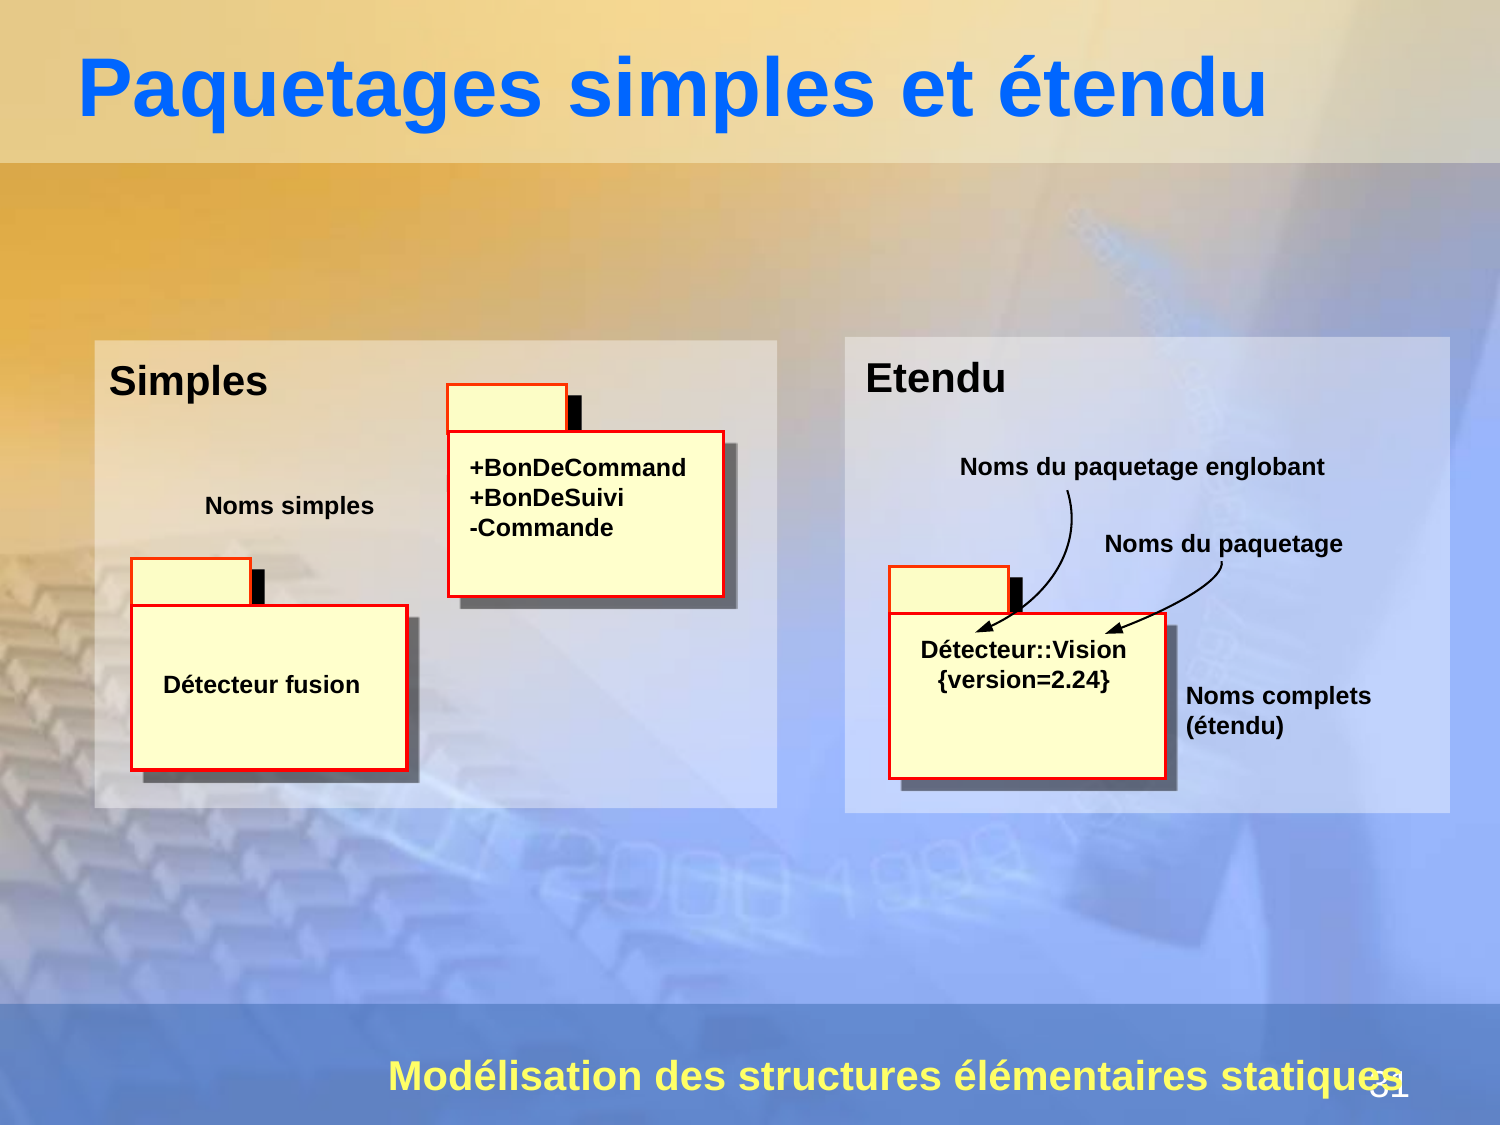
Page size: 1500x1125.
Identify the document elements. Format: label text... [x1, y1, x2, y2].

text_box [95, 340, 777, 808]
title Paquetages simples et étendu [62, 37, 1469, 143]
text_box Noms complets (étendu) [1186, 679, 1412, 739]
text_box Simples [109, 354, 269, 404]
text_box Détecteur fusion [163, 668, 389, 698]
text_box Détecteur::Vision {version=2.24} [911, 633, 1137, 693]
text_box Modélisation des structures élémentaires statiques [388, 1049, 1404, 1099]
text_box Noms du paquetage englobant [960, 450, 1329, 480]
text_box +BonDeCommand +BonDeSuivi -Commande [469, 452, 695, 542]
text_box Etendu [865, 351, 1007, 401]
text_box Noms du paquetage [1105, 528, 1378, 558]
text_box Noms simples [205, 490, 431, 520]
text_box [845, 337, 1450, 813]
